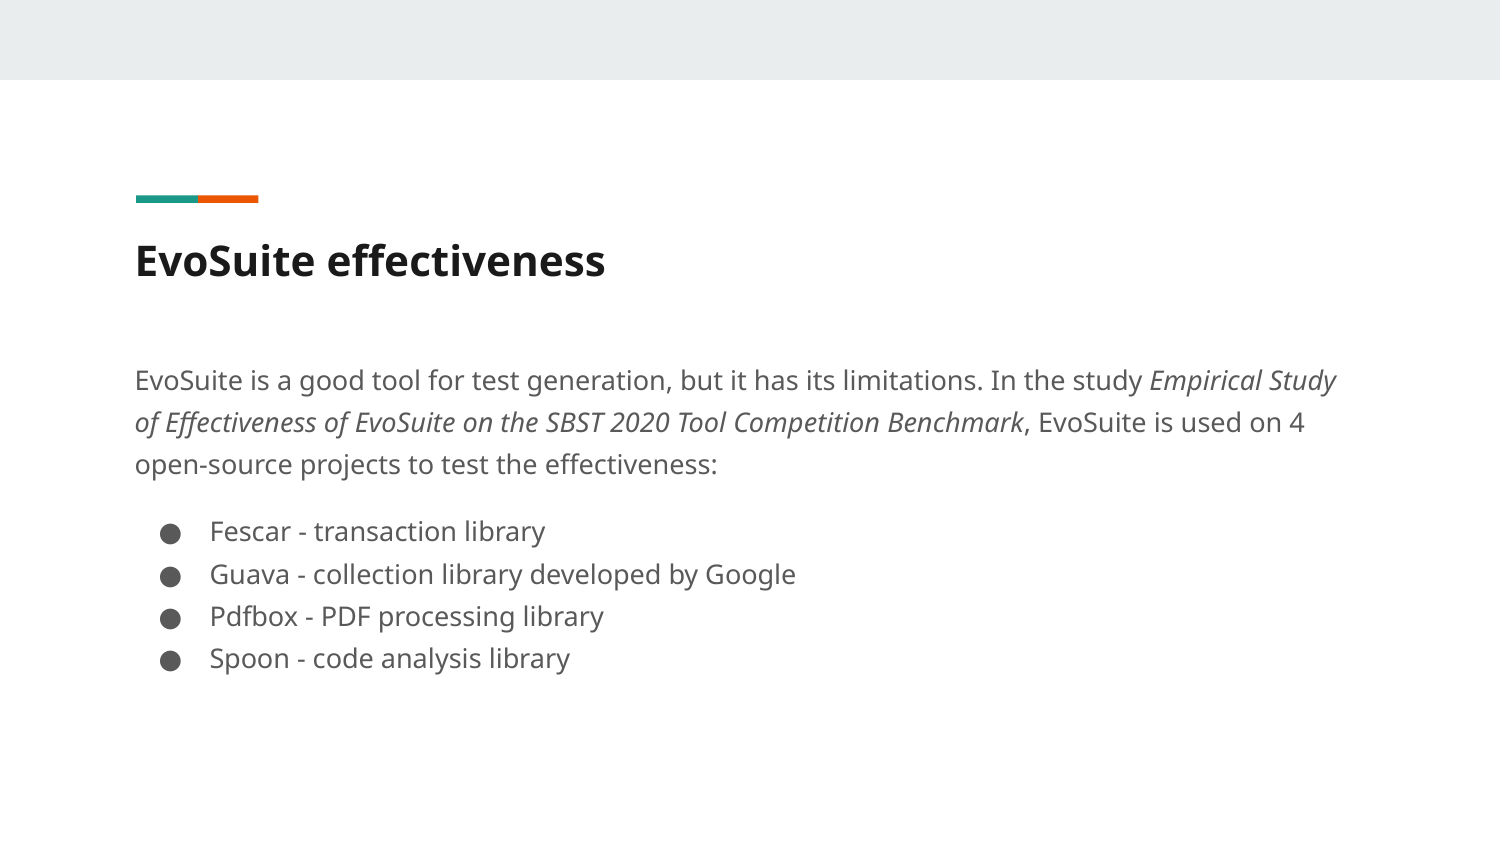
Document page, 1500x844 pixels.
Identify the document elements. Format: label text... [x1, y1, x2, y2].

title EvoSuite effectiveness [119, 216, 1381, 305]
list EvoSuite is a good tool for test generation, but it has its limitations. In the study Empirical Study of Effectiveness of EvoSuite on the SBST 2020 Tool Competition Benchmark, EvoSuite is used on 4 open-source projects to test the effectiveness: Fescar - transaction library Guava - collection library developed by Google Pdfbox - PDF processing library Spoon - code analysis library [119, 341, 1381, 712]
